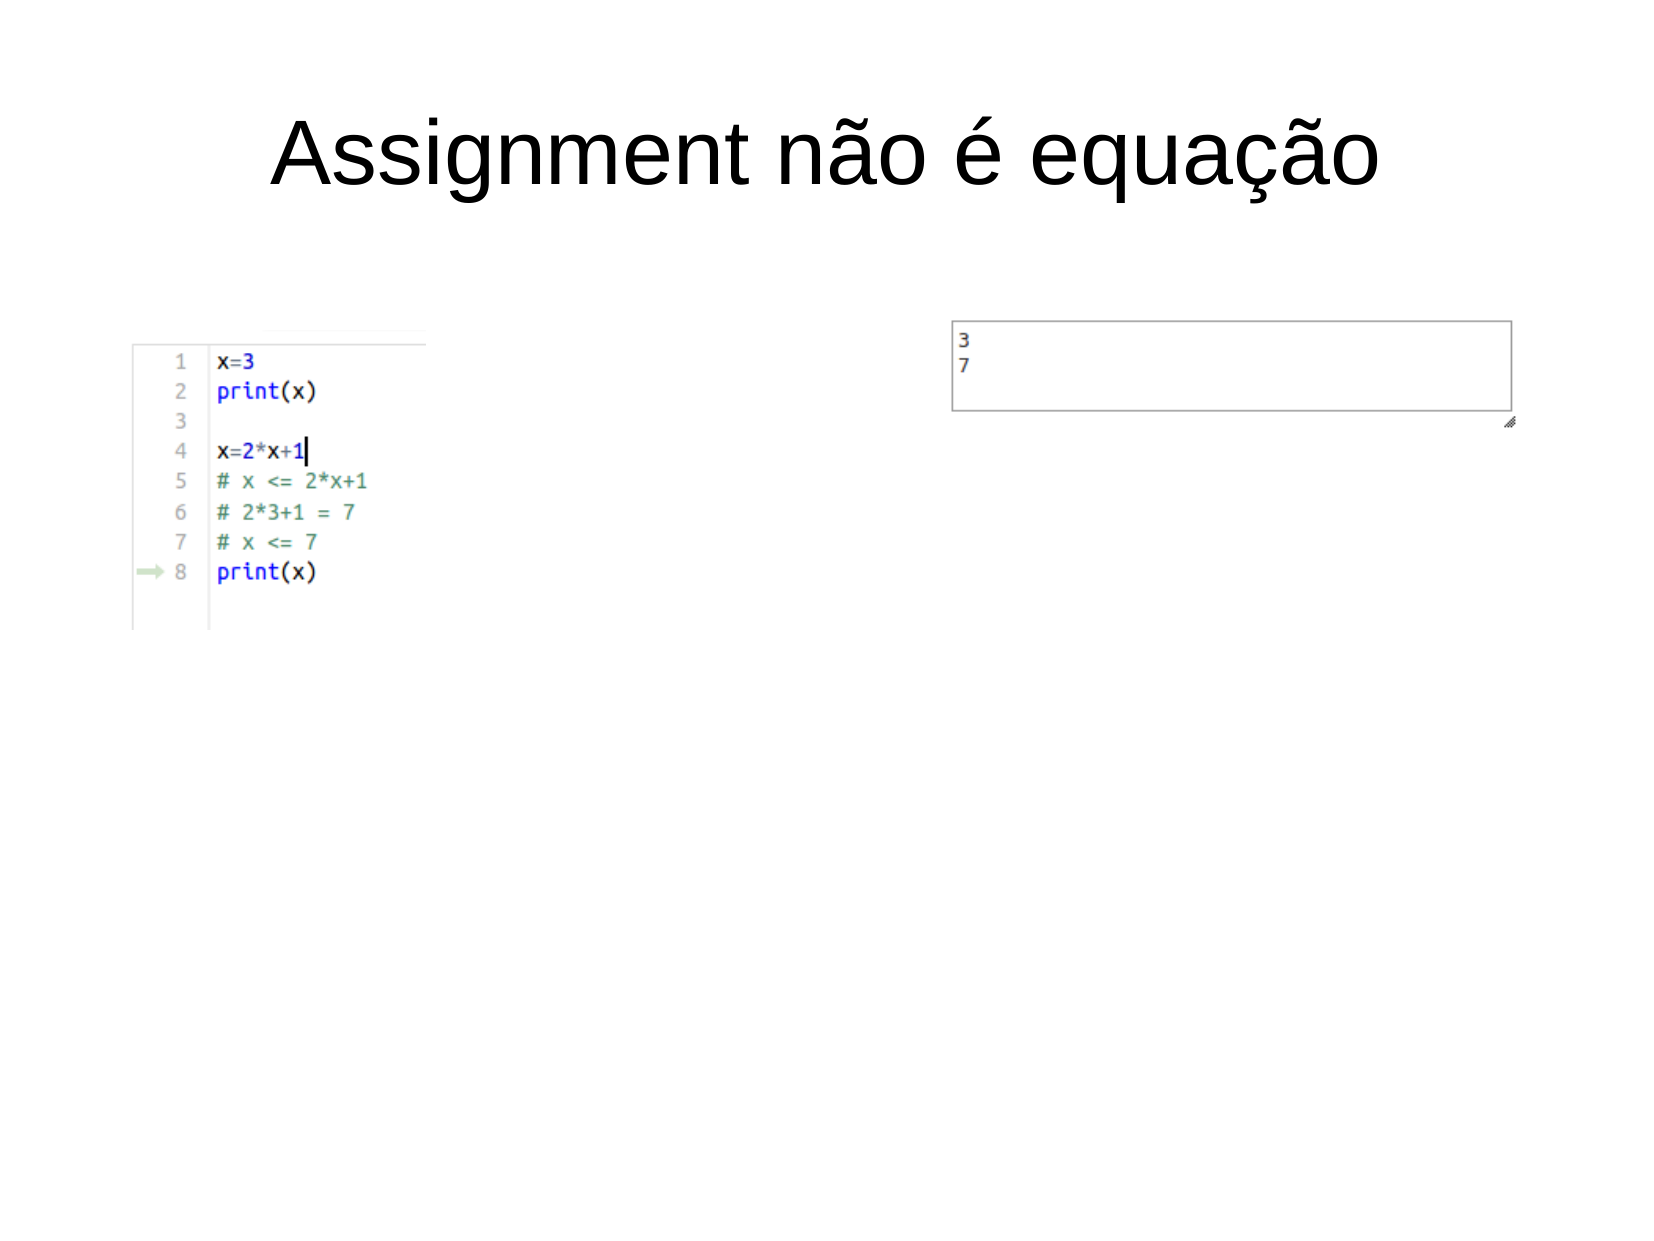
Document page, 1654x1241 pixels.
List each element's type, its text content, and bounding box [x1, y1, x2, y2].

title Assignment não é equação [82, 49, 1571, 257]
picture [944, 316, 1536, 438]
picture [115, 330, 426, 630]
